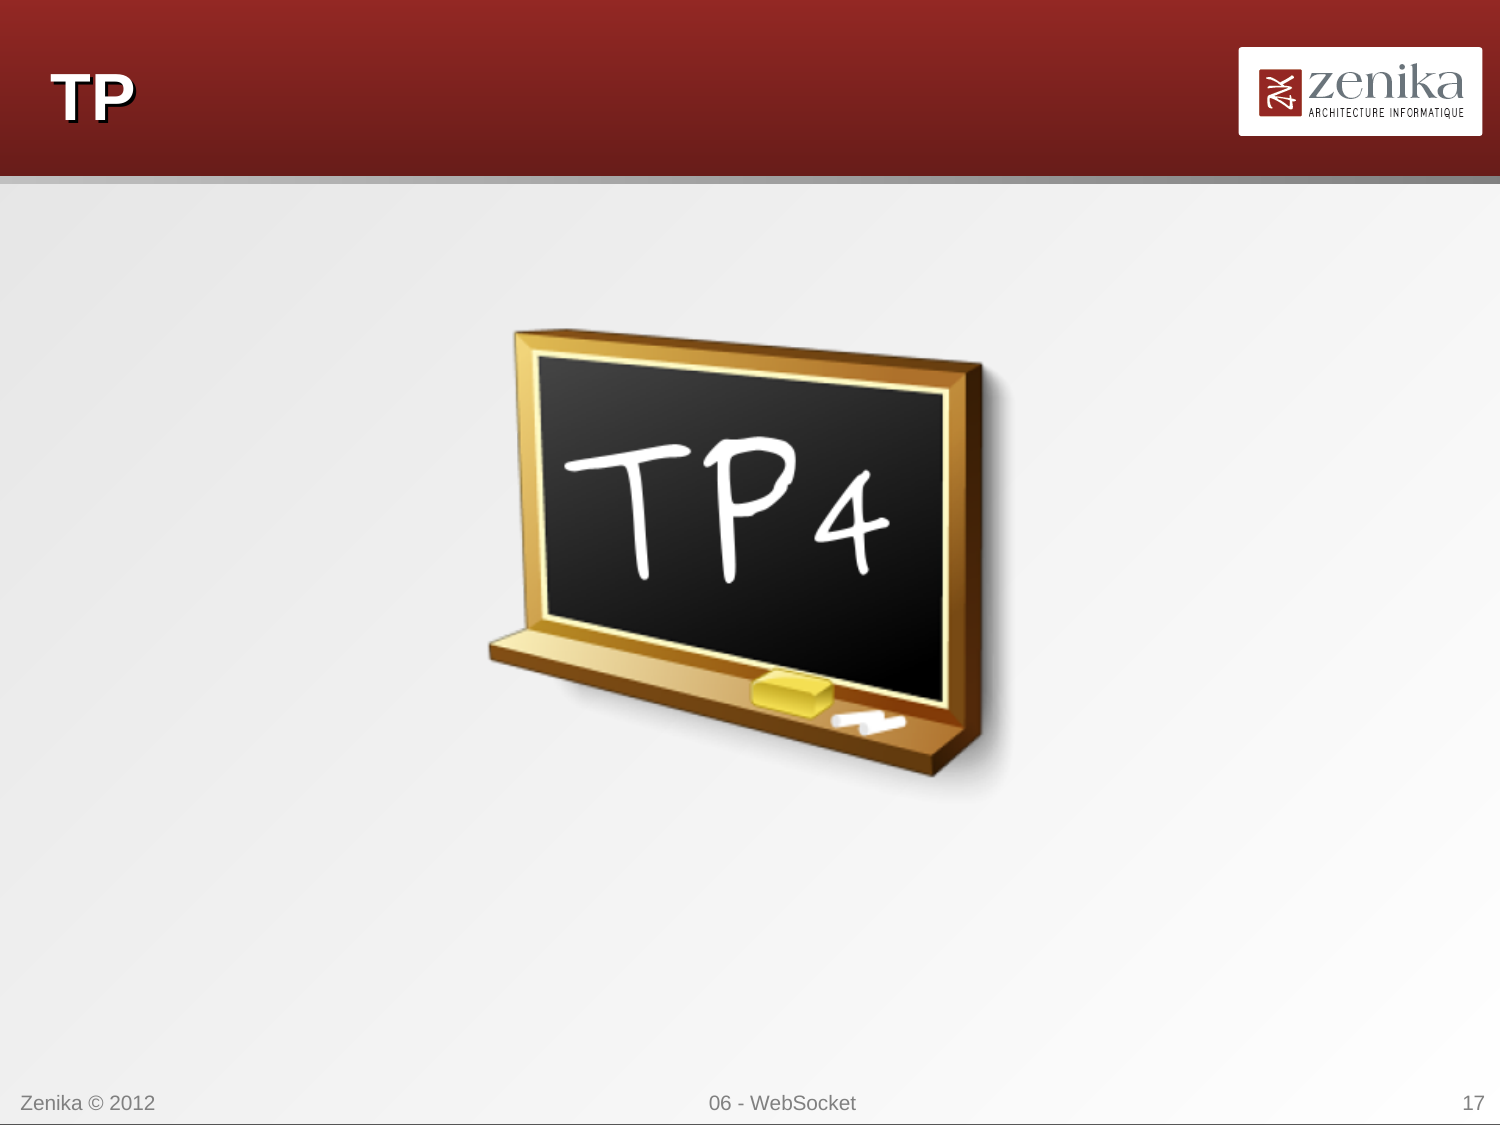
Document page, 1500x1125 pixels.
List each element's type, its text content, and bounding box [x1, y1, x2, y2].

picture [1257, 58, 1464, 125]
title TP [50, 15, 1206, 180]
picture [485, 296, 1018, 829]
